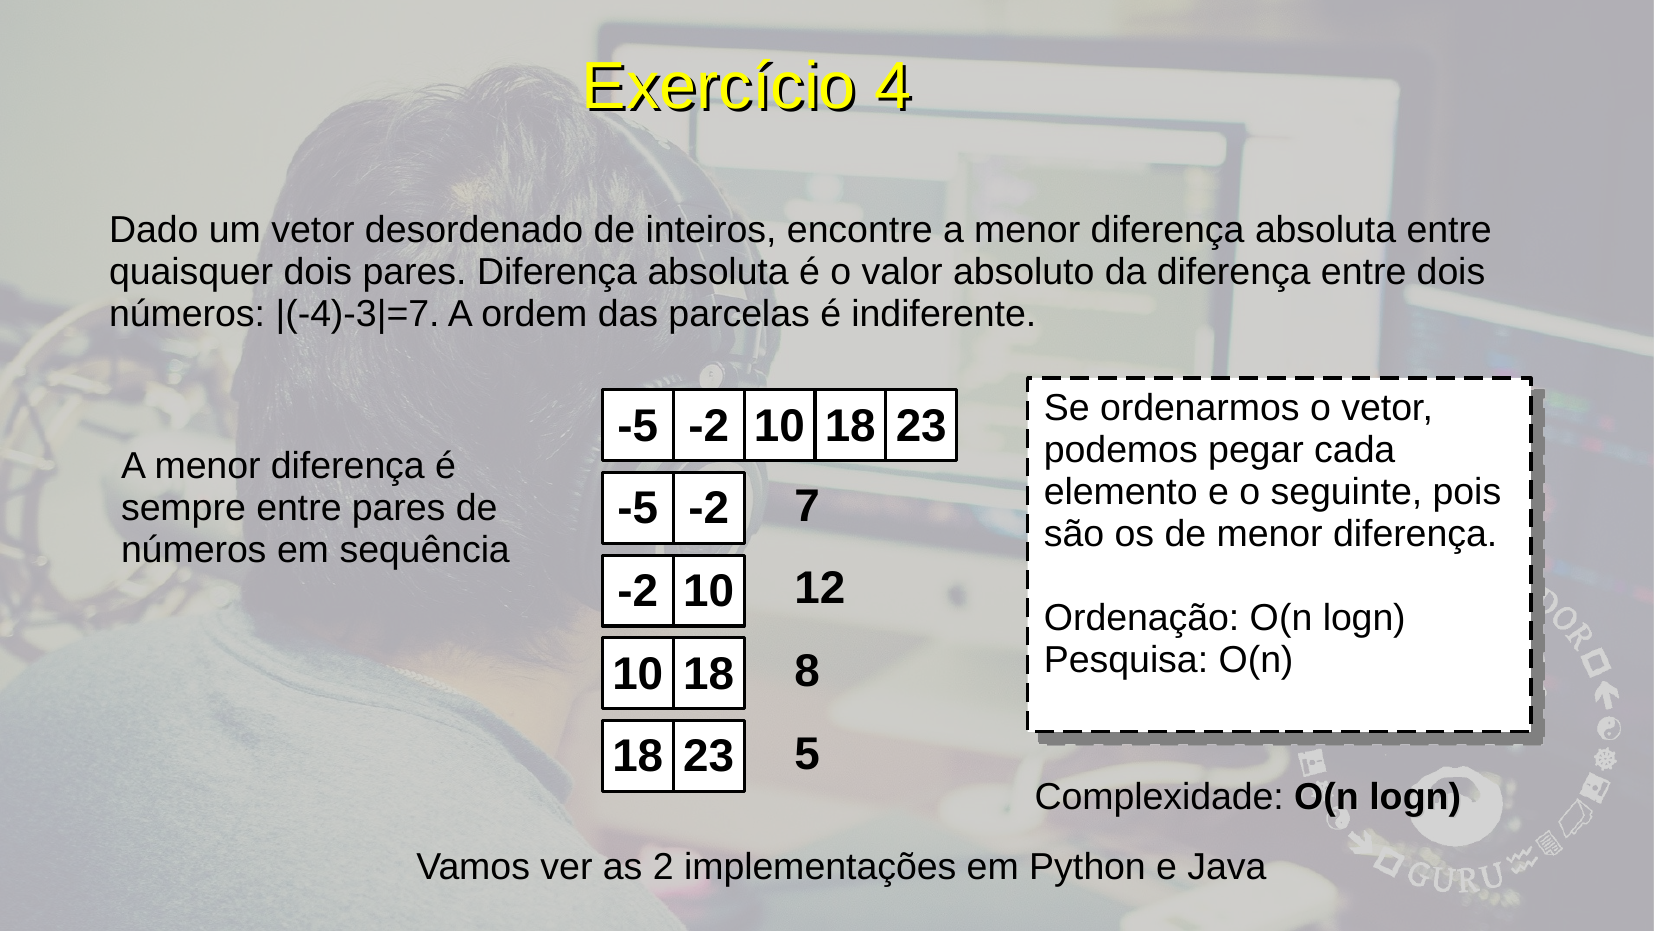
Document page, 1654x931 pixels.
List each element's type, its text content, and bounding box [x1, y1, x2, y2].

text_box 23 [885, 389, 957, 461]
text_box 10 [744, 389, 814, 461]
text_box -2 [602, 555, 673, 626]
text_box -2 [673, 472, 745, 544]
text_box -5 [602, 389, 673, 461]
text_box -5 [602, 472, 673, 544]
text_box 18 [602, 720, 673, 792]
text_box Exercício 4 [566, 40, 1069, 130]
text_box 8 [779, 637, 863, 709]
text_box 5 [779, 720, 863, 792]
text_box 18 [814, 389, 885, 461]
text_box 23 [673, 720, 745, 792]
text_box 18 [673, 637, 745, 709]
text_box A menor diferença é sempre entre pares de números em sequência [106, 437, 556, 578]
text_box Vamos ver as 2 implementações em Python e Java [401, 838, 1406, 904]
text_box Complexidade: O(n logn) [1019, 767, 1477, 825]
text_box -2 [673, 389, 744, 461]
text_box Se ordenarmos o vetor, podemos pegar cada elemento e o seguinte, pois são os de menor diferença. Ordenação: O(n logn) Pesquisa: O(n) [1027, 377, 1531, 732]
text_box 10 [673, 555, 745, 626]
text_box Dado um vetor desordenado de inteiros, encontre a menor diferença absoluta entre quaisquer dois pares. Diferença absoluta é o valor absoluto da diferença entre dois números: |(-4)-3|=7. A ordem das parcelas é indiferente. [94, 200, 1560, 342]
text_box 10 [602, 637, 673, 709]
text_box 12 [779, 555, 863, 626]
text_box 7 [779, 472, 835, 539]
